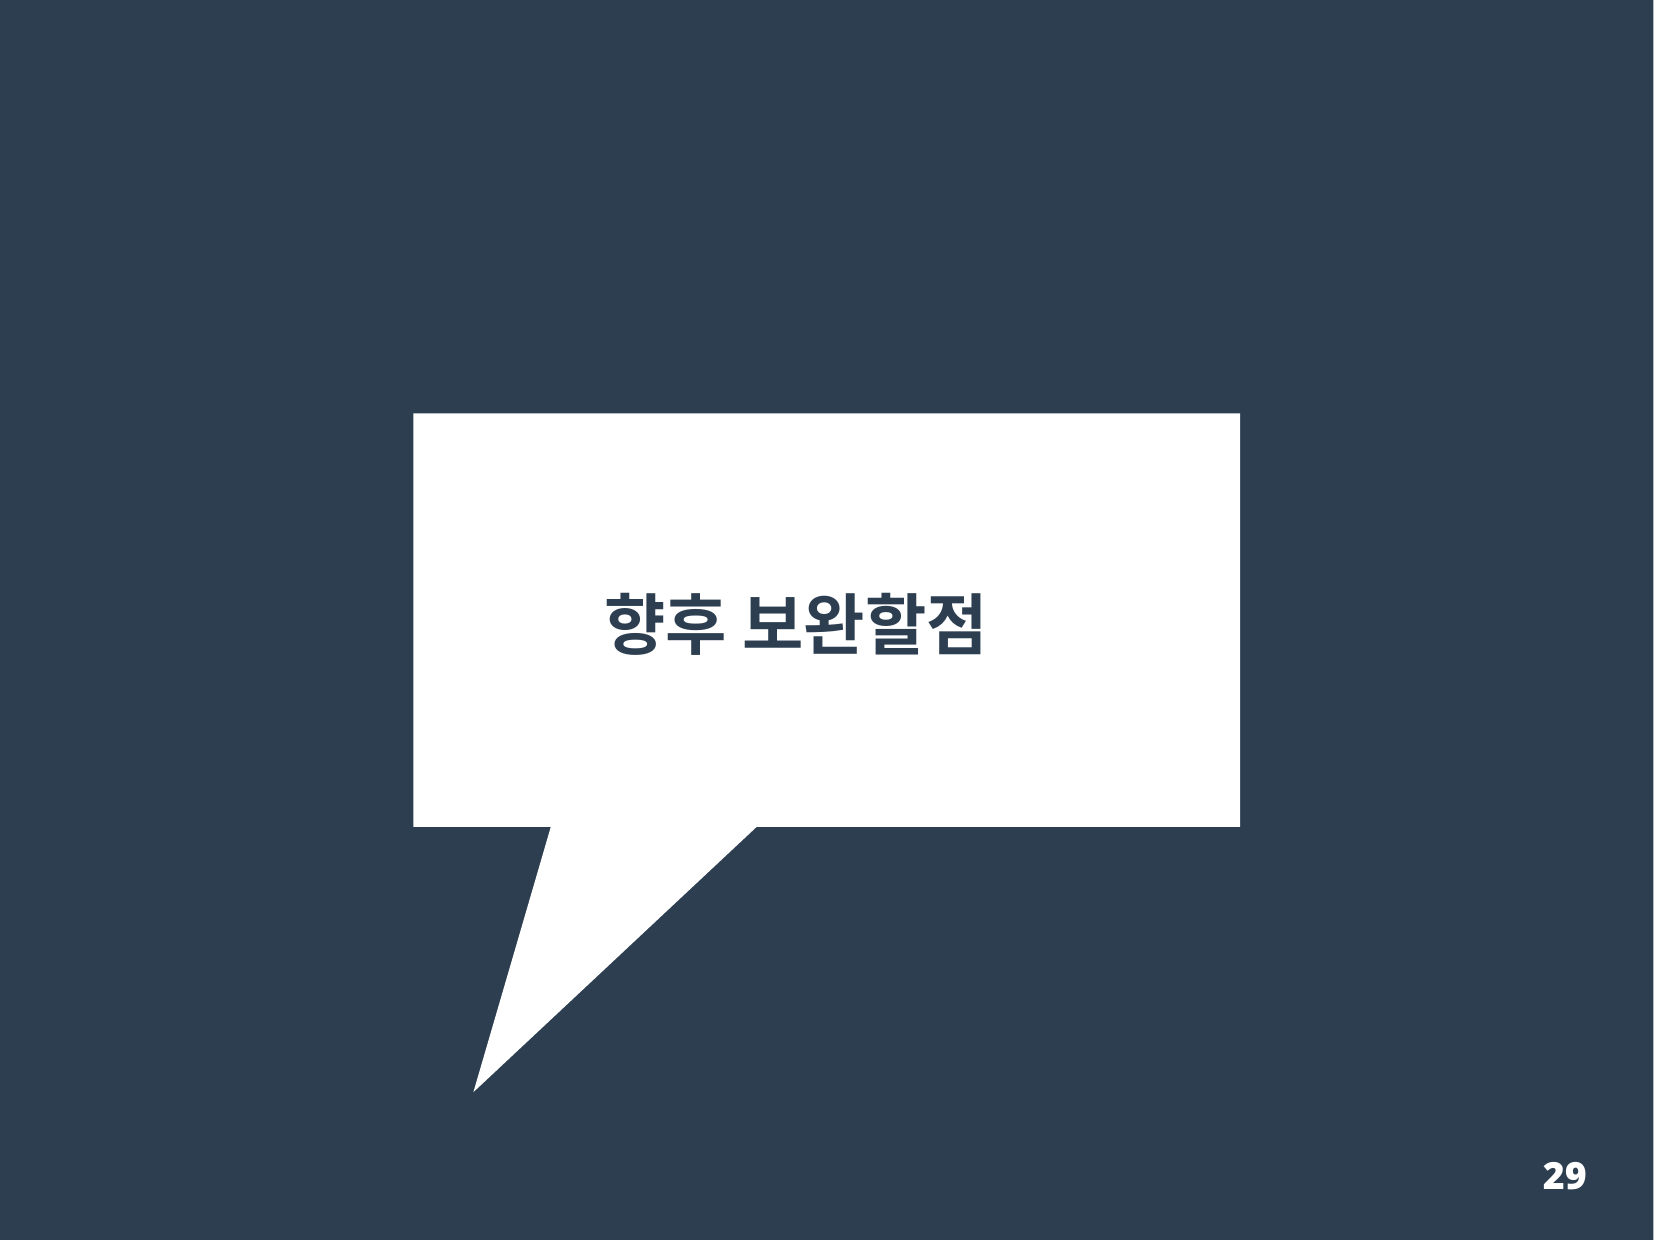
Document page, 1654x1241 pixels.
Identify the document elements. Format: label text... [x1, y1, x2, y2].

title 향후 보완할점 [442, 442, 1211, 798]
